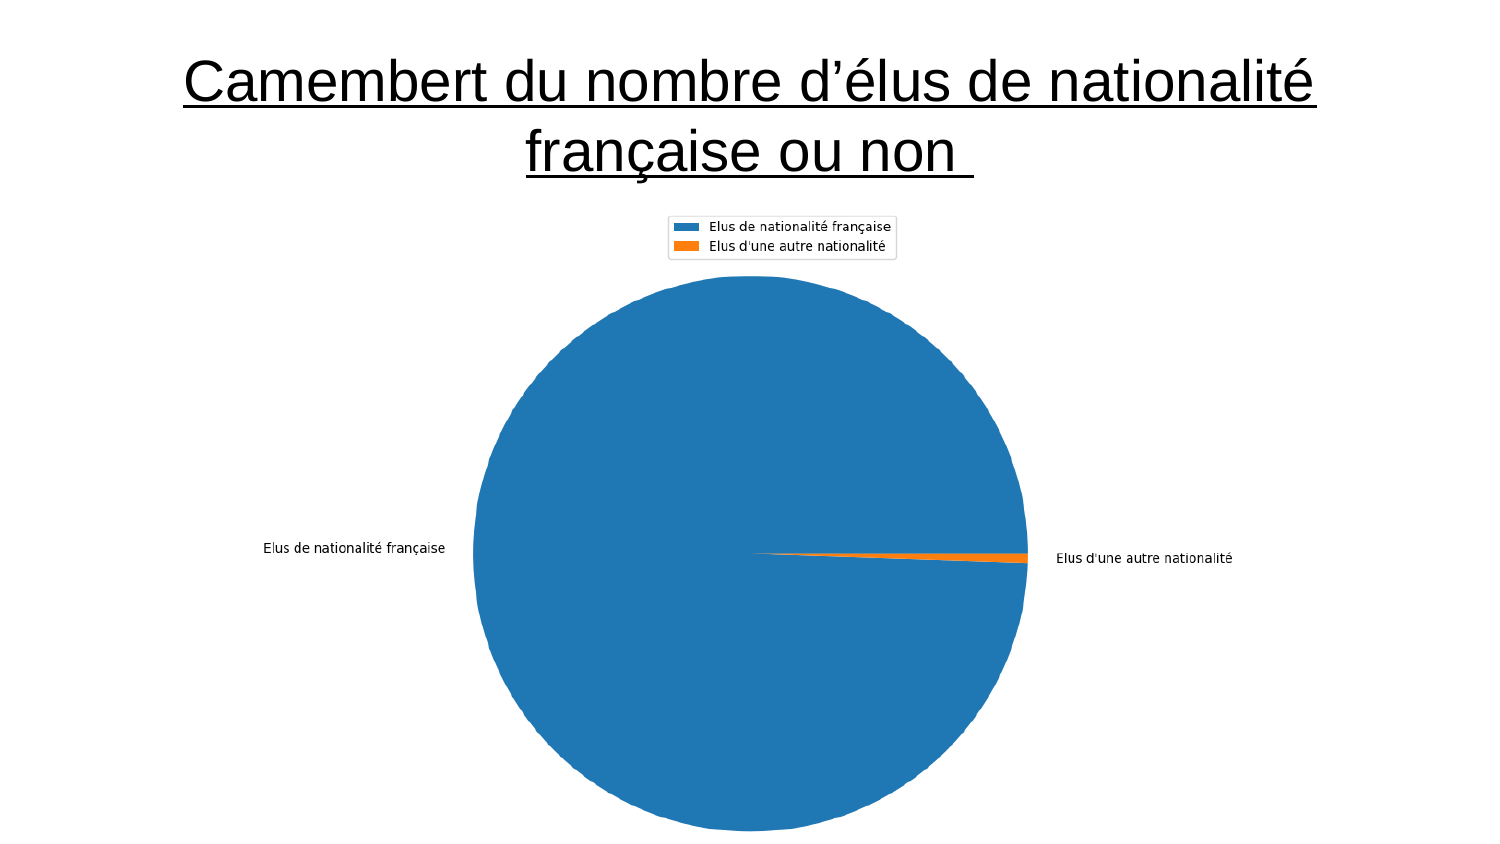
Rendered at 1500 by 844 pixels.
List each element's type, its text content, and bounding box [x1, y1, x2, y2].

picture [239, 207, 1261, 839]
list Camembert du nombre d’élus de nationalité française ou non [51, 28, 1449, 750]
